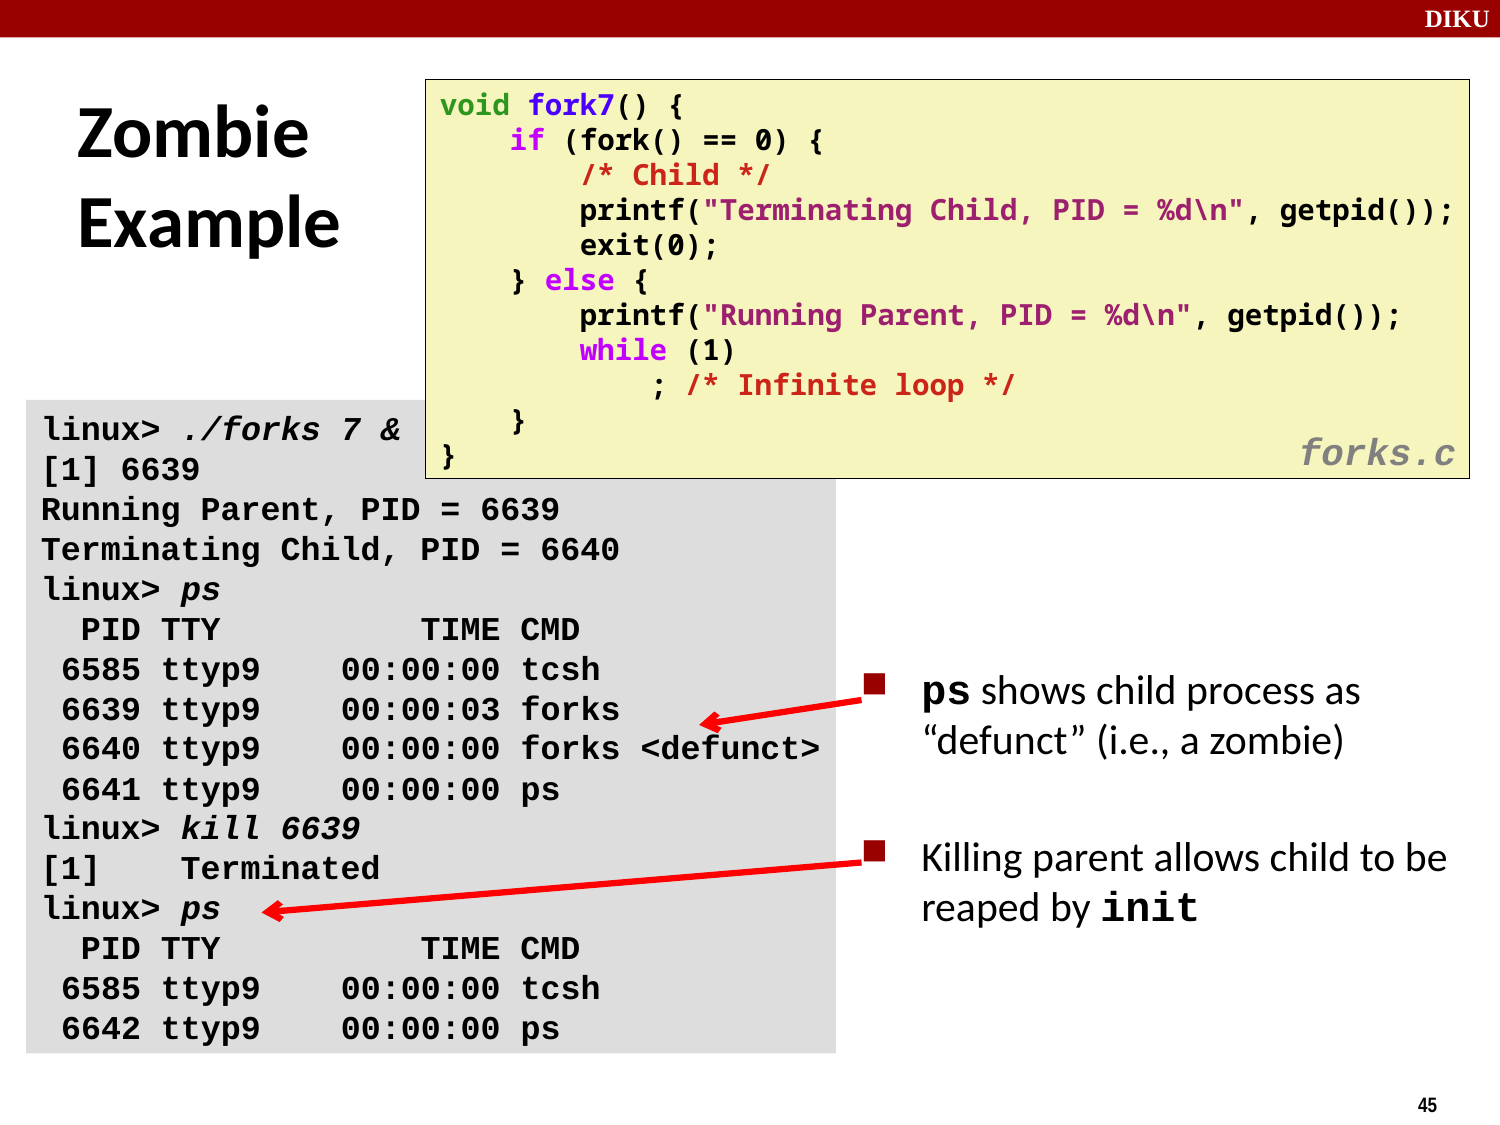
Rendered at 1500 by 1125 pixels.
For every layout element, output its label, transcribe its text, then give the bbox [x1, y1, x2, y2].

text_box forks.c [1284, 424, 1472, 482]
text_box linux> ./forks 7 & [1] 6639 Running Parent, PID = 6639 Terminating Child, PID = 6640 linux> ps PID TTY TIME CMD 6585 ttyp9 00:00:00 tcsh 6639 ttyp9 00:00:03 forks 6640 ttyp9 00:00:00 forks <defunct> 6641 ttyp9 00:00:00 ps linux> kill 6639 [1] Terminated linux> ps PID TTY TIME CMD 6585 ttyp9 00:00:00 tcsh 6642 ttyp9 00:00:00 ps [26, 399, 836, 1054]
text_box void fork7() { if (fork() == 0) { /* Child */ printf("Terminating Child, PID = %d\n", getpid()); exit(0); } else { printf("Running Parent, PID = %d\n", getpid()); while (1) ; /* Infinite loop */ } } [425, 79, 1470, 479]
title Zombie Example [62, 82, 392, 263]
list ps shows child process as “defunct” (i.e., a zombie) Killing parent allows child to be reaped by init [849, 655, 1500, 1088]
